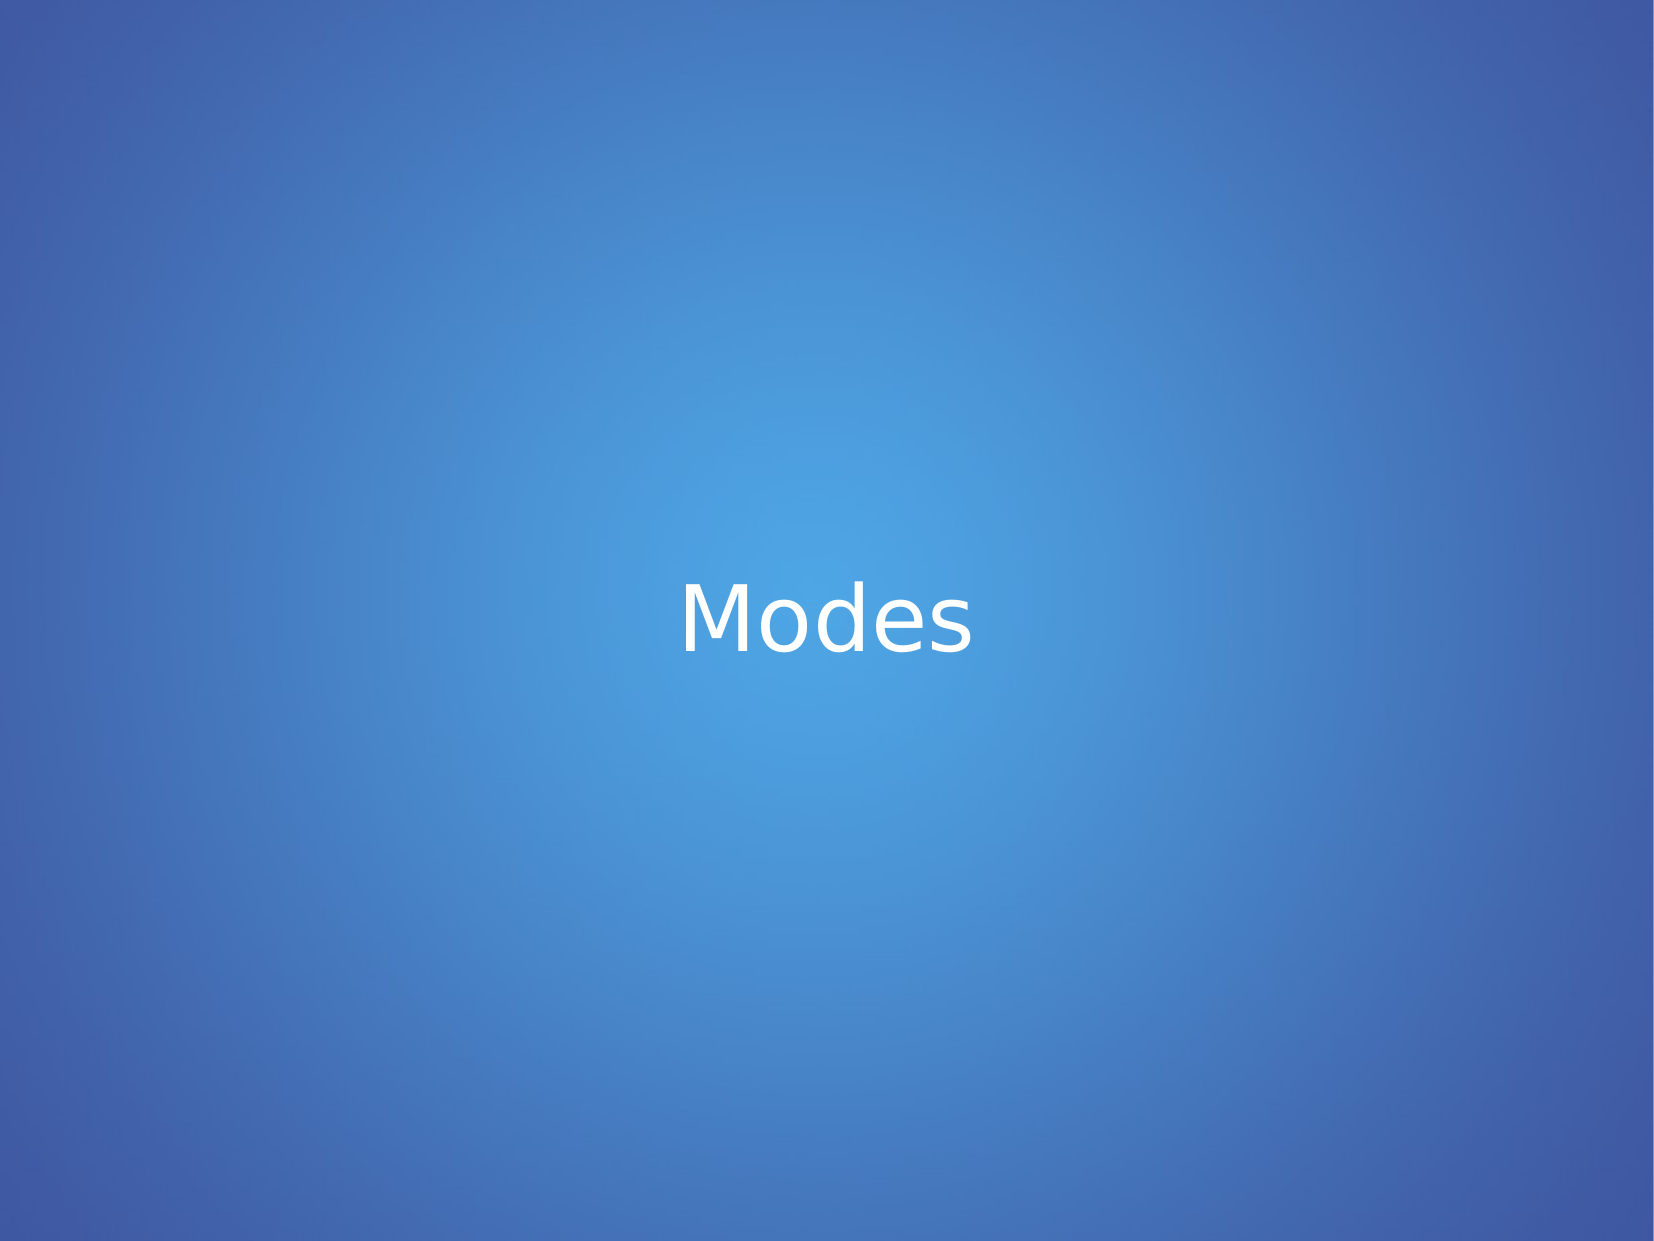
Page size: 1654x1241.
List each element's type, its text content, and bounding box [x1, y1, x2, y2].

picture [0, 0, 1654, 1241]
title Modes [82, 544, 1571, 696]
